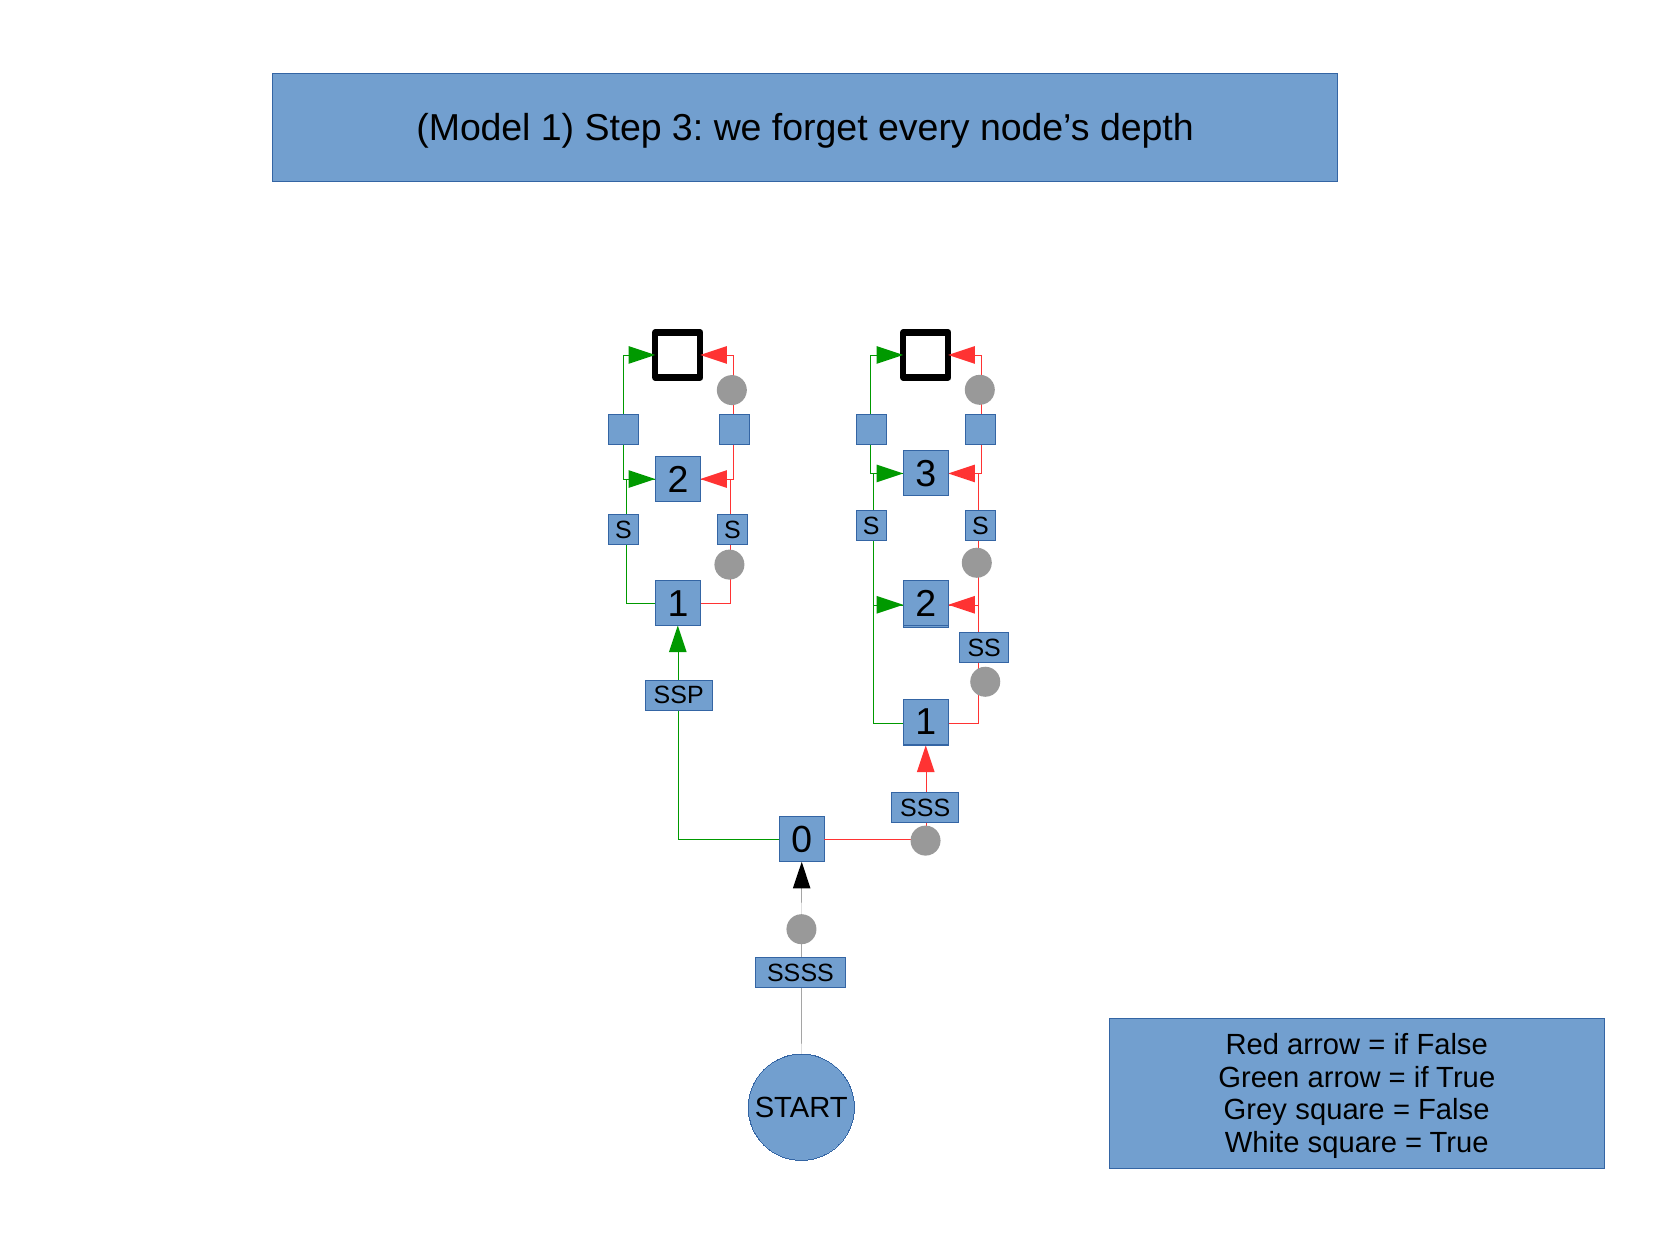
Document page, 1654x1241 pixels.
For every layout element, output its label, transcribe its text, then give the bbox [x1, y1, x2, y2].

text_box [786, 914, 817, 945]
text_box 2 [903, 580, 949, 626]
text_box [608, 414, 639, 445]
text_box (Model 1) Step 3: we forget every node’s depth [272, 73, 1338, 182]
text_box S [717, 514, 748, 545]
text_box 1 [903, 699, 949, 745]
text_box [903, 332, 949, 378]
text_box S [965, 510, 996, 541]
text_box [714, 549, 745, 580]
text_box S [608, 514, 639, 545]
text_box 3 [903, 450, 949, 496]
text_box 2 [655, 456, 701, 502]
text_box SSS [891, 792, 959, 823]
text_box [716, 375, 747, 406]
text_box [965, 414, 996, 445]
text_box [961, 547, 992, 578]
text_box Red arrow = if False Green arrow = if True Grey square = False White square = True [1109, 1018, 1605, 1169]
text_box SSSS [755, 957, 846, 988]
text_box [910, 825, 941, 856]
text_box [970, 666, 1001, 697]
text_box SSP [645, 680, 713, 711]
text_box START [748, 1054, 855, 1161]
text_box 0 [779, 816, 825, 862]
text_box S [856, 510, 887, 541]
text_box [964, 374, 995, 405]
text_box [856, 414, 887, 445]
text_box [719, 414, 750, 445]
text_box SS [959, 632, 1009, 663]
text_box 1 [655, 580, 701, 626]
text_box [655, 332, 701, 378]
